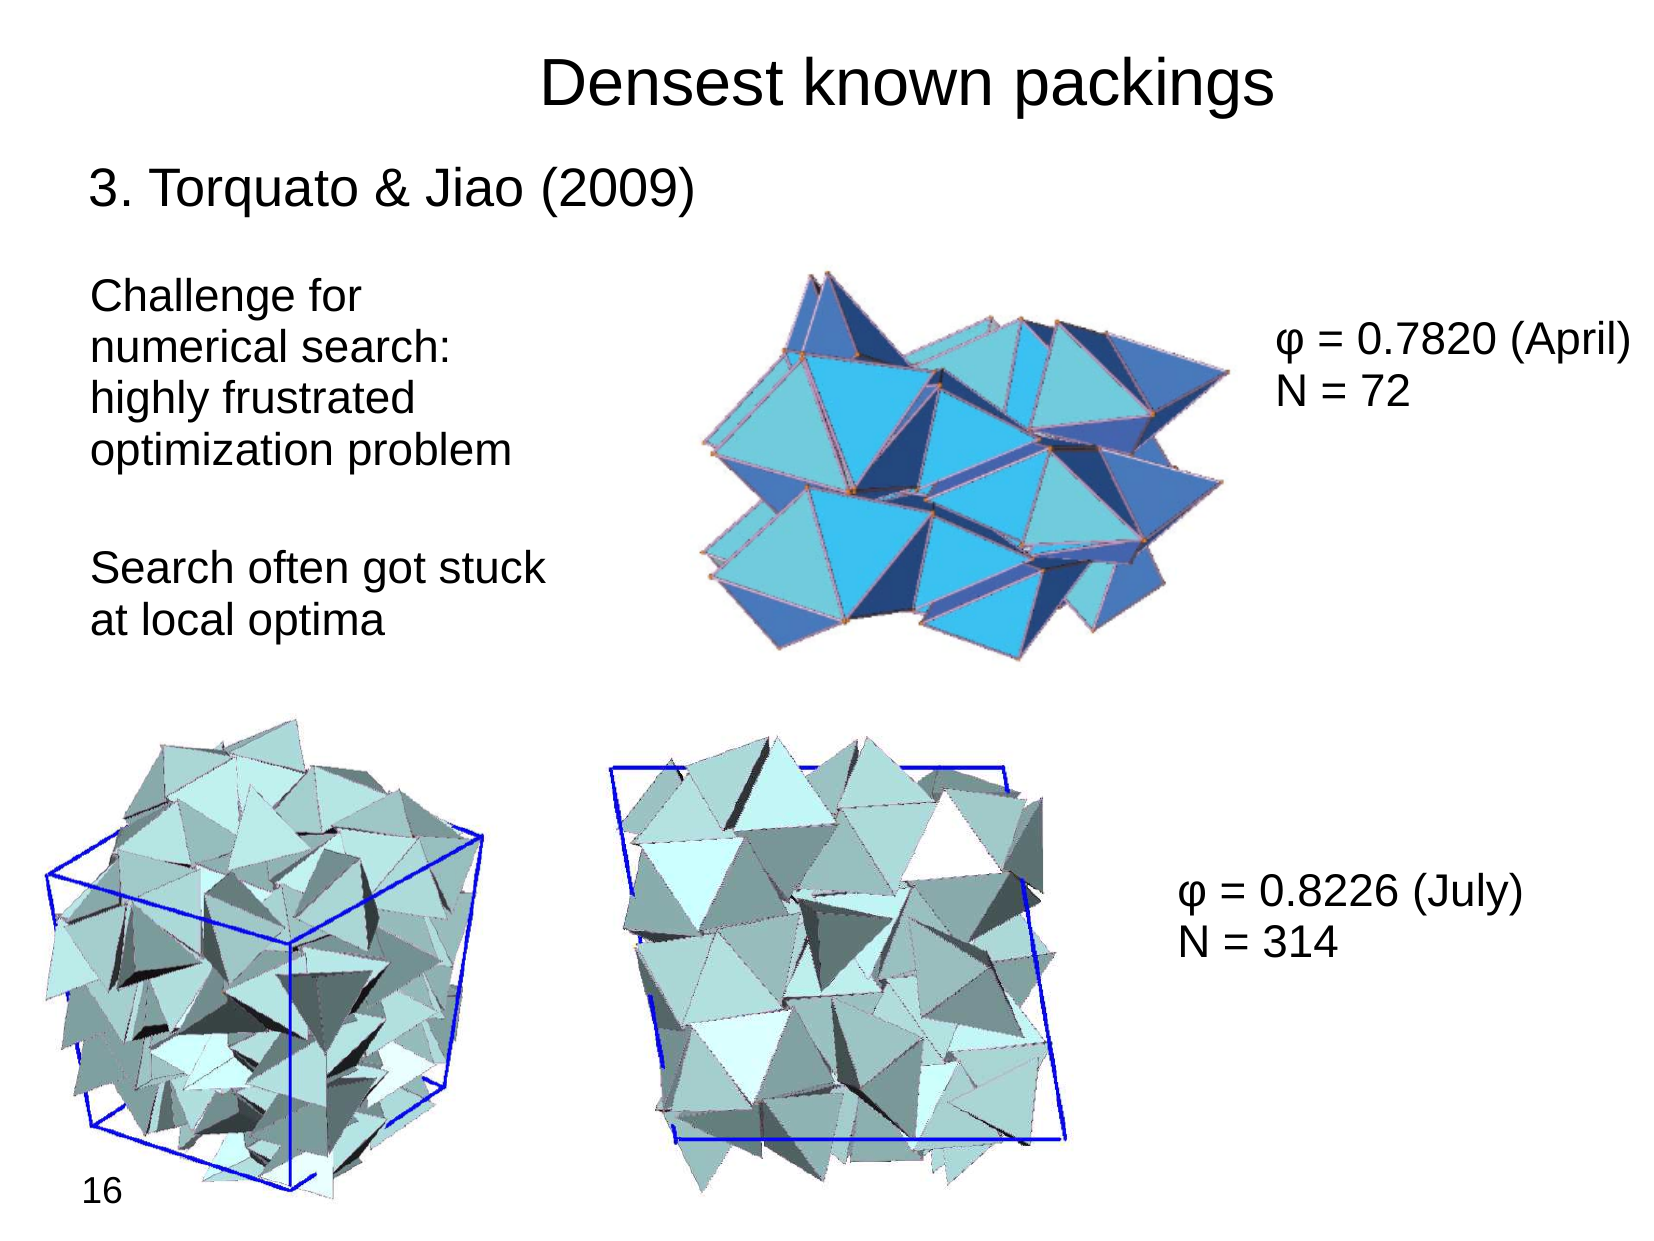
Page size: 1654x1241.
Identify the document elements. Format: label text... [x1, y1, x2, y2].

text_box Densest known packings [524, 37, 1295, 128]
text_box φ = 0.7820 (April) N = 72 [1260, 305, 1648, 424]
text_box 16 [66, 1162, 138, 1220]
text_box 3. Torquato & Jiao (2009) [74, 150, 713, 226]
text_box Challenge for numerical search: highly frustrated optimization problem [75, 262, 563, 483]
picture [0, 704, 1074, 1235]
picture [689, 262, 1238, 668]
text_box Search often got stuck at local optima [75, 534, 563, 653]
text_box φ = 0.8226 (July) N = 314 [1162, 857, 1540, 976]
